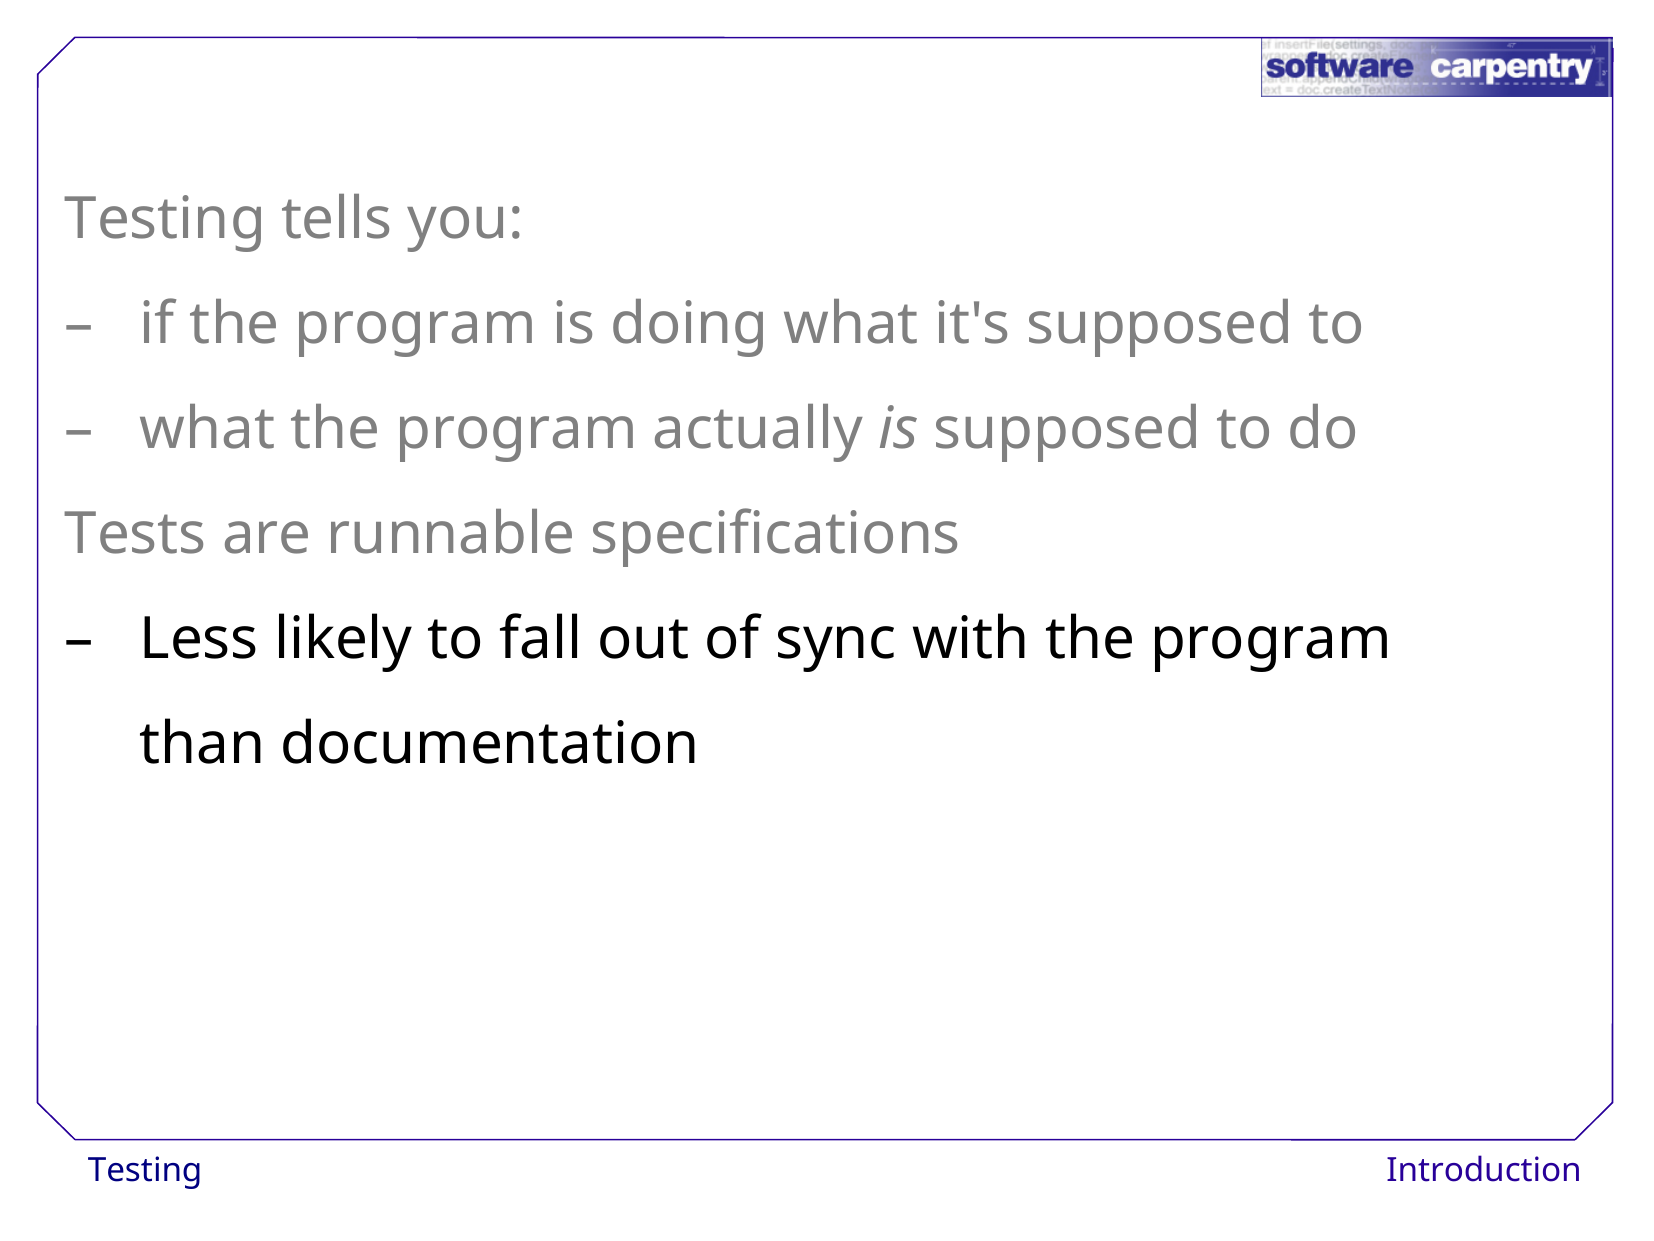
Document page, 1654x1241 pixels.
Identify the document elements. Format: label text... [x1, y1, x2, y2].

picture [1261, 39, 1613, 97]
text_box Testing tells you: – if the program is doing what it's supposed to – what the program actually is supposed to do Tests are runnable specifications – Less likely to fall out of sync with the program than documentation [50, 137, 1558, 784]
